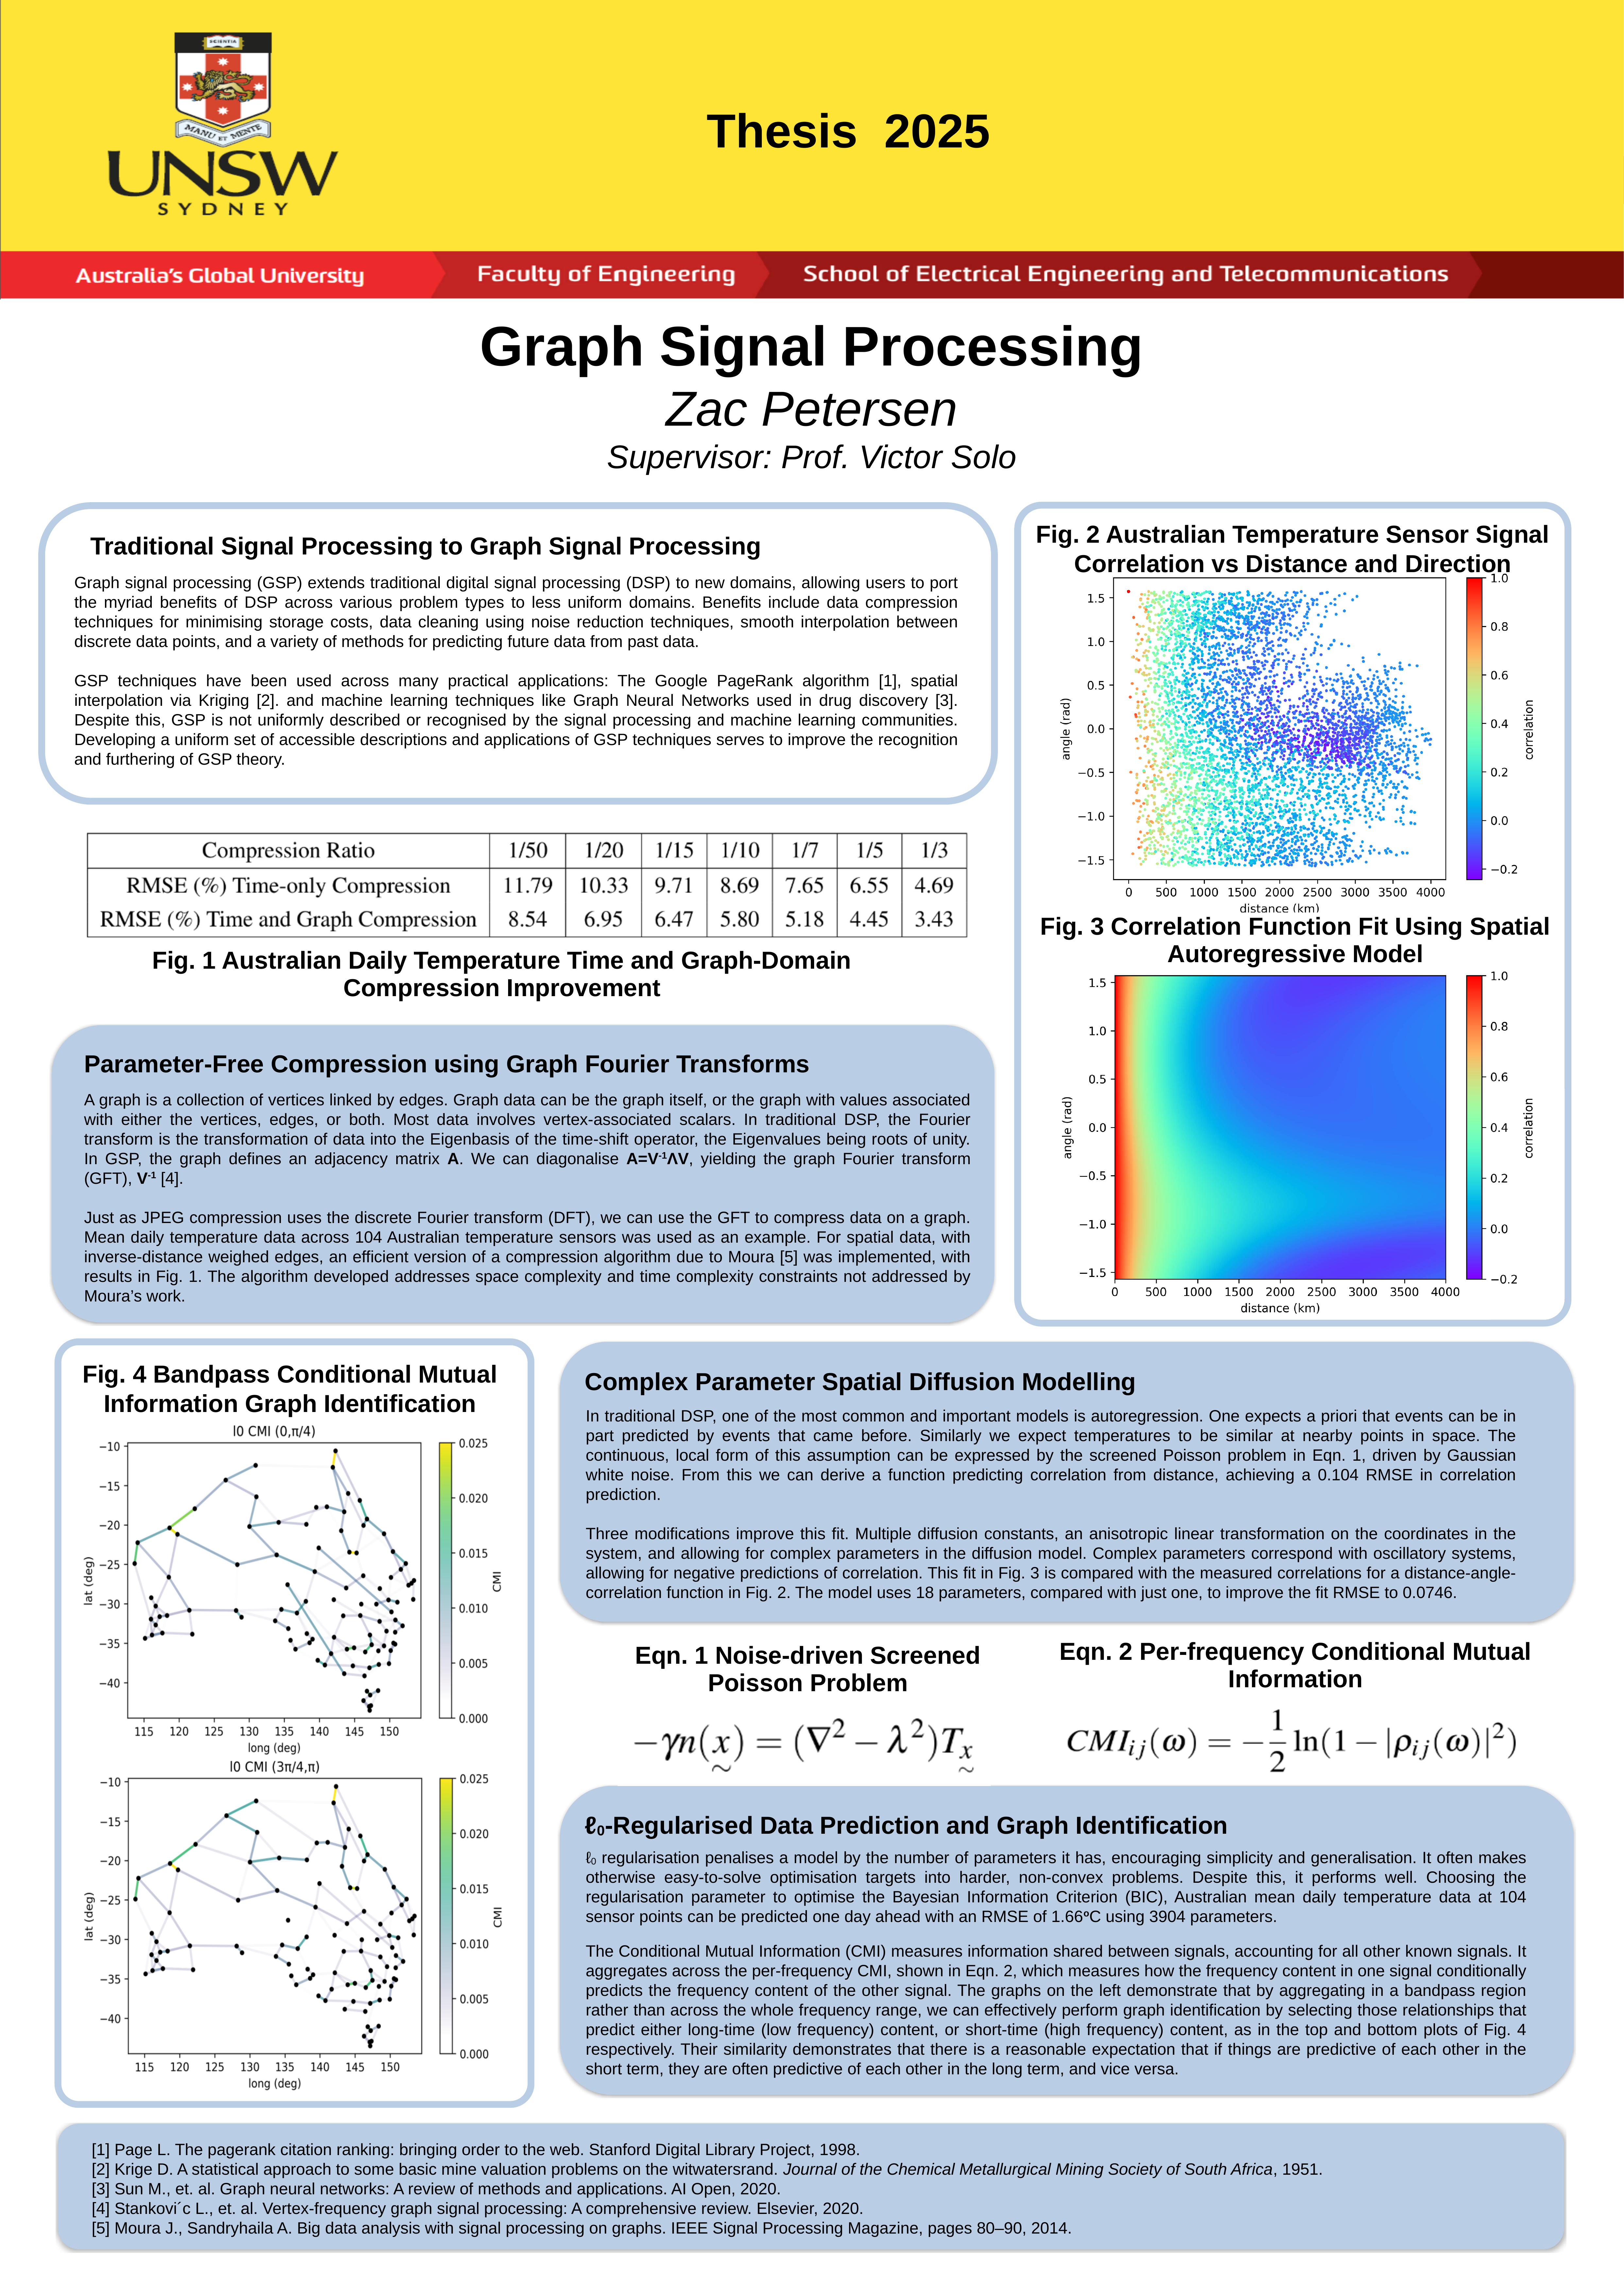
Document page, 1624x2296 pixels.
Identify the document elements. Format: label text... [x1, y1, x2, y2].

text_box [52, 1025, 995, 1323]
text_box Traditional Signal Processing to Graph Signal Processing [86, 528, 939, 562]
text_box Parameter-Free Compression using Graph Fourier Transforms [79, 1046, 977, 1080]
text_box ℓ0 regularisation penalises a model by the number of parameters it has, encouraging simplicity and generalisation. It often makes otherwise easy-to-solve optimisation targets into harder, non-convex problems. Despite this, it performs well. Choosing the regularisation parameter to optimise the Bayesian Information Criterion (BIC), Australian mean daily temperature data at 104 sensor points can be predicted one day ahead with an RMSE of 1.66oC using 3904 parameters. The Conditional Mutual Information (CMI) measures information shared between signals, accounting for all other known signals. It aggregates across the per-frequency CMI, shown in Eqn. 2, which measures how the frequency content in one signal conditionally predicts the frequency content of the other signal. The graphs on the left demonstrate that by aggregating in a bandpass region rather than across the whole frequency range, we can effectively perform graph identification by selecting those relationships that predict either long-time (low frequency) content, or short-time (high frequency) content, as in the top and bottom plots of Fig. 4 respectively. Their similarity demonstrates that there is a reasonable expectation that if things are predictive of each other in the short term, they are often predictive of each other in the long term, and vice versa. [581, 1845, 1532, 2080]
picture [1042, 1703, 1547, 1780]
picture [0, 0, 1624, 299]
text_box In traditional DSP, one of the most common and important models is autoregression. One expects a priori that events can be in part predicted by events that came before. Similarly we expect temperatures to be similar at nearby points in space. The continuous, local form of this assumption can be expressed by the screened Poisson problem in Eqn. 1, driven by Gaussian white noise. From this we can derive a function predicting correlation from distance, achieving a 0.104 RMSE in correlation prediction. Three modifications improve this fit. Multiple diffusion constants, an anisotropic linear transformation on the coordinates in the system, and allowing for complex parameters in the diffusion model. Complex parameters correspond with oscillatory systems, allowing for negative predictions of correlation. This fit in Fig. 3 is compared with the measured correlations for a distance-angle-correlation function in Fig. 2. The model uses 18 parameters, compared with just one, to improve the fit RMSE to 0.0746. [581, 1403, 1522, 1604]
text_box ℓ0-Regularised Data Prediction and Graph Identification [580, 1807, 1522, 1841]
picture [1052, 580, 1543, 910]
text_box Thesis 2025 [577, 97, 1120, 160]
text_box Complex Parameter Spatial Diffusion Modelling [580, 1363, 1403, 1398]
text_box Fig. 4 Bandpass Conditional Mutual Information Graph Identification [75, 1356, 505, 1420]
picture [81, 828, 974, 944]
text_box Graph signal processing (GSP) extends traditional digital signal processing (DSP) to new domains, allowing users to port the myriad benefits of DSP across various problem types to less uniform domains. Benefits include data compression techniques for minimising storage costs, data cleaning using noise reduction techniques, smooth interpolation between discrete data points, and a variety of methods for predicting future data from past data. GSP techniques have been used across many practical applications: The Google PageRank algorithm [1], spatial interpolation via Kriging [2]. and machine learning techniques like Graph Neural Networks used in drug discovery [3]. Despite this, GSP is not uniformly described or recognised by the signal processing and machine learning communities. Developing a uniform set of accessible descriptions and applications of GSP techniques serves to improve the recognition and furthering of GSP theory. [69, 570, 963, 771]
text_box A graph is a collection of vertices linked by edges. Graph data can be the graph itself, or the graph with values associated with either the vertices, edges, or both. Most data involves vertex-associated scalars. In traditional DSP, the Fourier transform is the transformation of data into the Eigenbasis of the time-shift operator, the Eigenvalues being roots of unity. In GSP, the graph defines an adjacency matrix A. We can diagonalise A=V-1ΛV, yielding the graph Fourier transform (GFT), V-1 [4]. Just as JPEG compression uses the discrete Fourier transform (DFT), we can use the GFT to compress data on a graph. Mean daily temperature data across 104 Australian temperature sensors was used as an example. For spatial data, with inverse-distance weighed edges, an efficient version of a compression algorithm due to Moura [5] was implemented, with results in Fig. 1. The algorithm developed addresses space complexity and time complexity constraints not addressed by Moura’s work. [79, 1087, 976, 1308]
text_box Fig. 1 Australian Daily Temperature Time and Graph-Domain Compression Improvement [77, 944, 927, 1004]
text_box Fig. 3 Correlation Function Fit Using Spatial Autoregressive Model [1017, 910, 1574, 976]
text_box Fig. 2 Australian Temperature Sensor Signal Correlation vs Distance and Direction [1027, 516, 1559, 580]
text_box [58, 2124, 1564, 2249]
picture [618, 1699, 991, 1786]
picture [75, 1420, 510, 2093]
text_box [560, 1786, 1574, 2095]
text_box Eqn. 2 Per-frequency Conditional Mutual Information [1054, 1635, 1537, 1703]
picture [1054, 972, 1543, 1319]
text_box [1] Page L. The pagerank citation ranking: bringing order to the web. Stanford Digital Library Project, 1998. [2] Krige D. A statistical approach to some basic mine valuation problems on the witwatersrand. Journal of the Chemical Metallurgical Mining Society of South Africa, 1951. [3] Sun M., et. al. Graph neural networks: A review of methods and applications. AI Open, 2020. [4] Stankovi´c L., et. al. Vertex-frequency graph signal processing: A comprehensive review. Elsevier, 2020. [5] Moura J., Sandryhaila A. Big data analysis with signal processing on graphs. IEEE Signal Processing Magazine, pages 80–90, 2014. [87, 2136, 1500, 2240]
text_box [560, 1342, 1574, 1622]
text_box Graph Signal Processing Zac Petersen Supervisor: Prof. Victor Solo [11, 307, 1612, 478]
text_box Eqn. 1 Noise-driven Screened Poisson Problem [620, 1639, 997, 1699]
